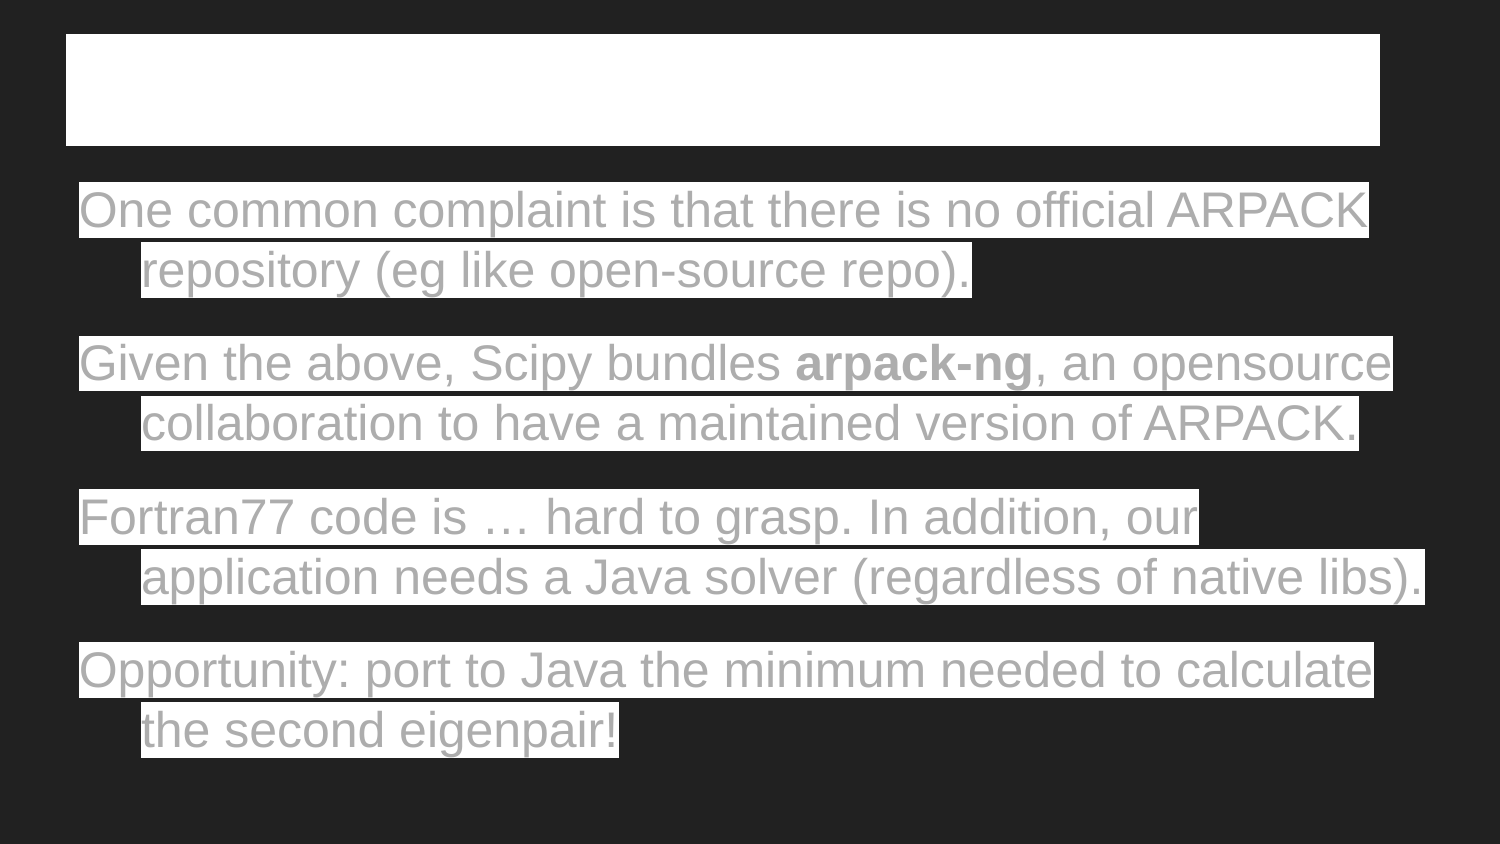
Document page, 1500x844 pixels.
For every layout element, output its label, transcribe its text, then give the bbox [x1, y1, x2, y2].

list One common complaint is that there is no official ARPACK repository (eg like open-source repo). Given the above, Scipy bundles arpack-ng, an opensource collaboration to have a maintained version of ARPACK. Fortran77 code is … hard to grasp. In addition, our application needs a Java solver (regardless of native libs). Opportunity: port to Java the minimum needed to calculate the second eigenpair! [51, 162, 1449, 723]
title Scope: port ARPACK to Java! [51, 10, 1449, 162]
